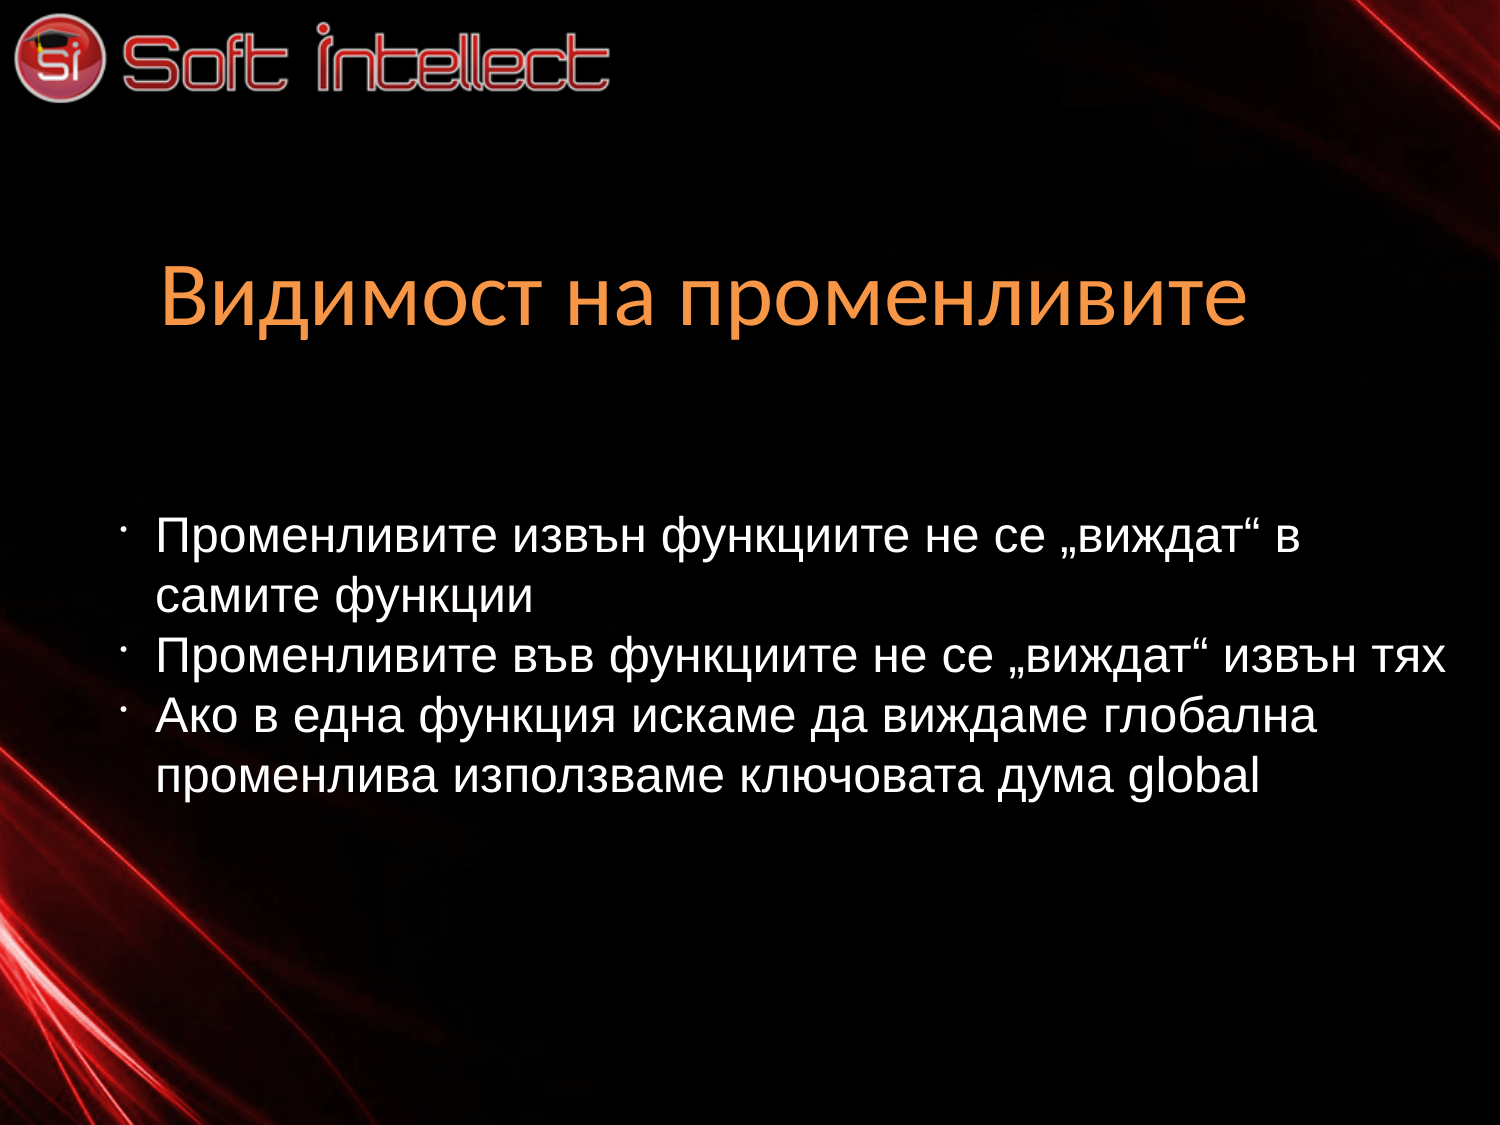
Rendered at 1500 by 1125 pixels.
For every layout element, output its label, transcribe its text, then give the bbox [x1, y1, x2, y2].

text_box Променливите извън функциите не се „виждат“ в самите функции Променливите във функциите не се „виждат“ извън тях Ако в една функция искаме да виждаме глобална променлива използваме ключовата дума global [104, 495, 1470, 825]
text_box Видимост на променливите [29, 195, 1380, 382]
picture [0, 0, 1500, 1125]
